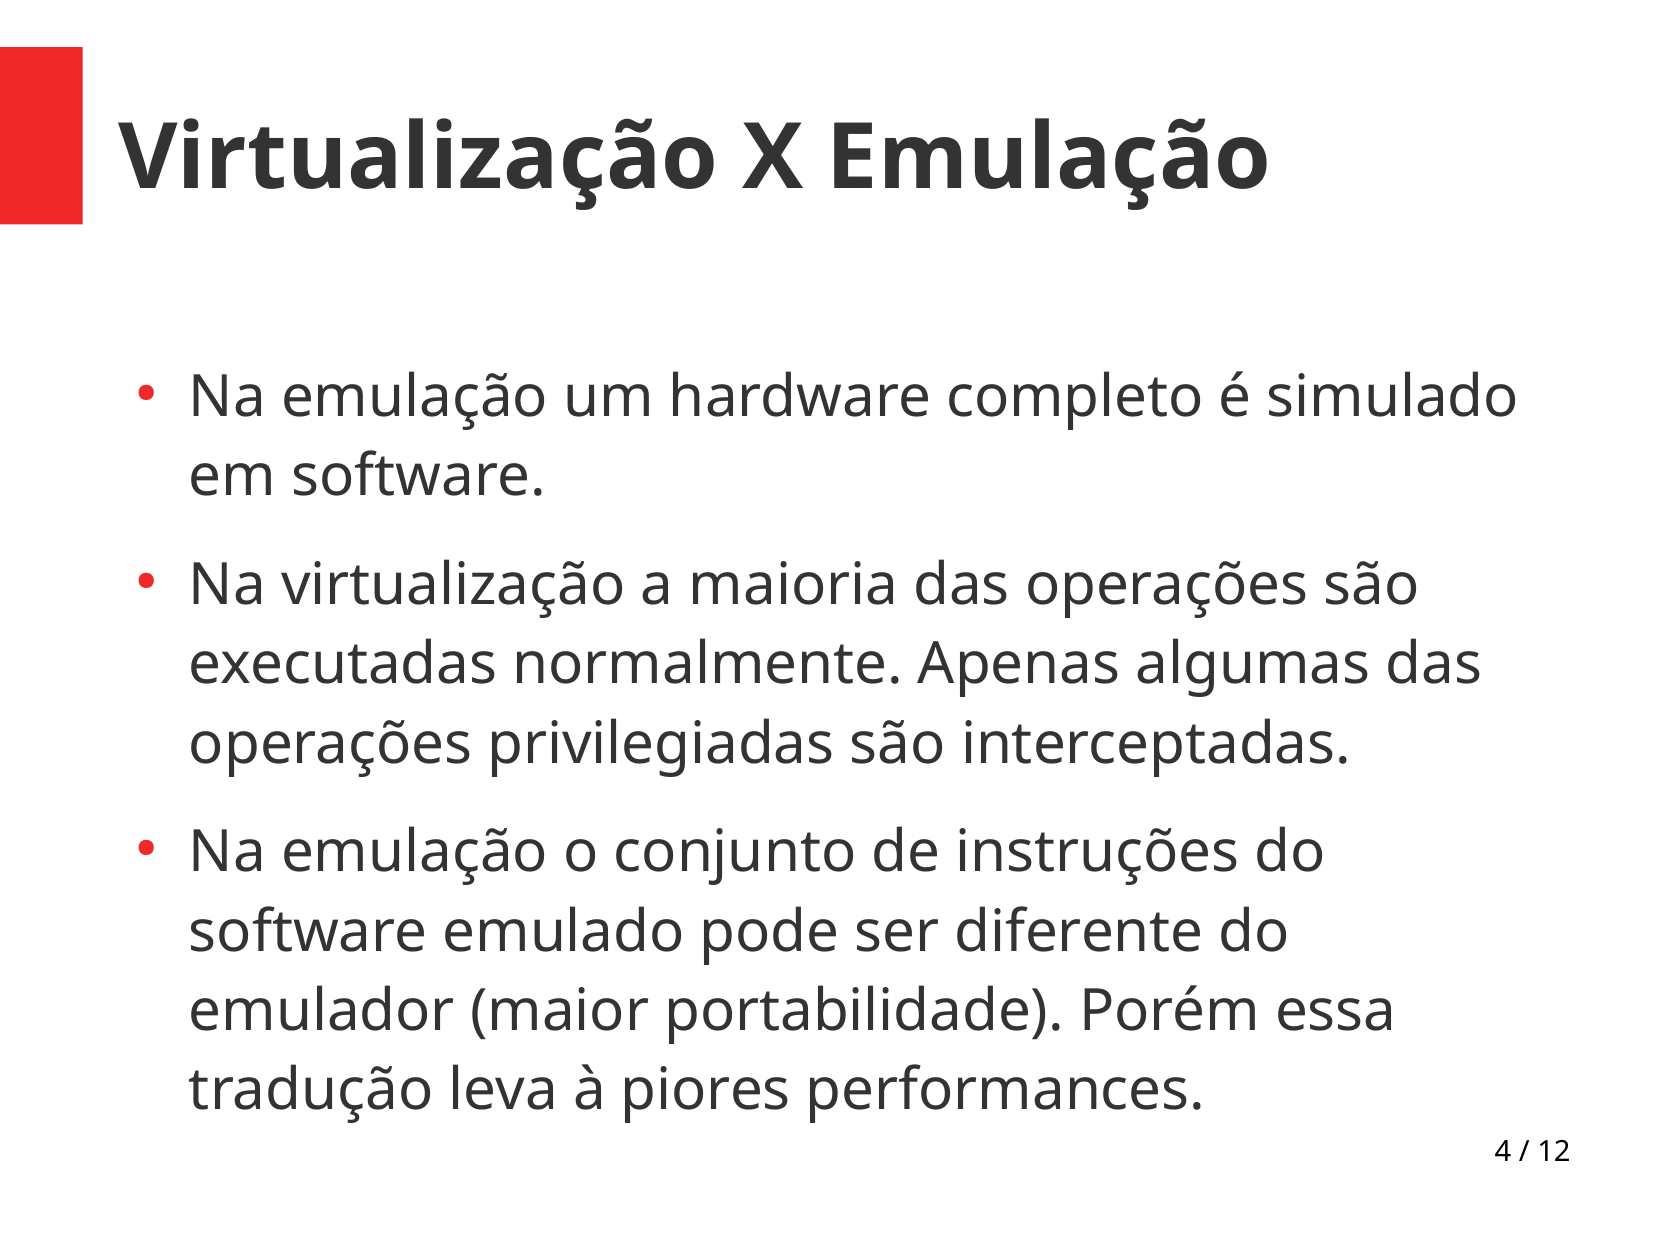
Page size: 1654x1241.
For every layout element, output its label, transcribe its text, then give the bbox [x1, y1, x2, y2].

title Virtualização X Emulação [118, 49, 1571, 257]
list Na emulação um hardware completo é simulado em software. Na virtualização a maioria das operações são executadas normalmente. Apenas algumas das operações privilegiadas são interceptadas. Na emulação o conjunto de instruções do software emulado pode ser diferente do emulador (maior portabilidade). Porém essa tradução leva à piores performances. [118, 354, 1536, 1074]
